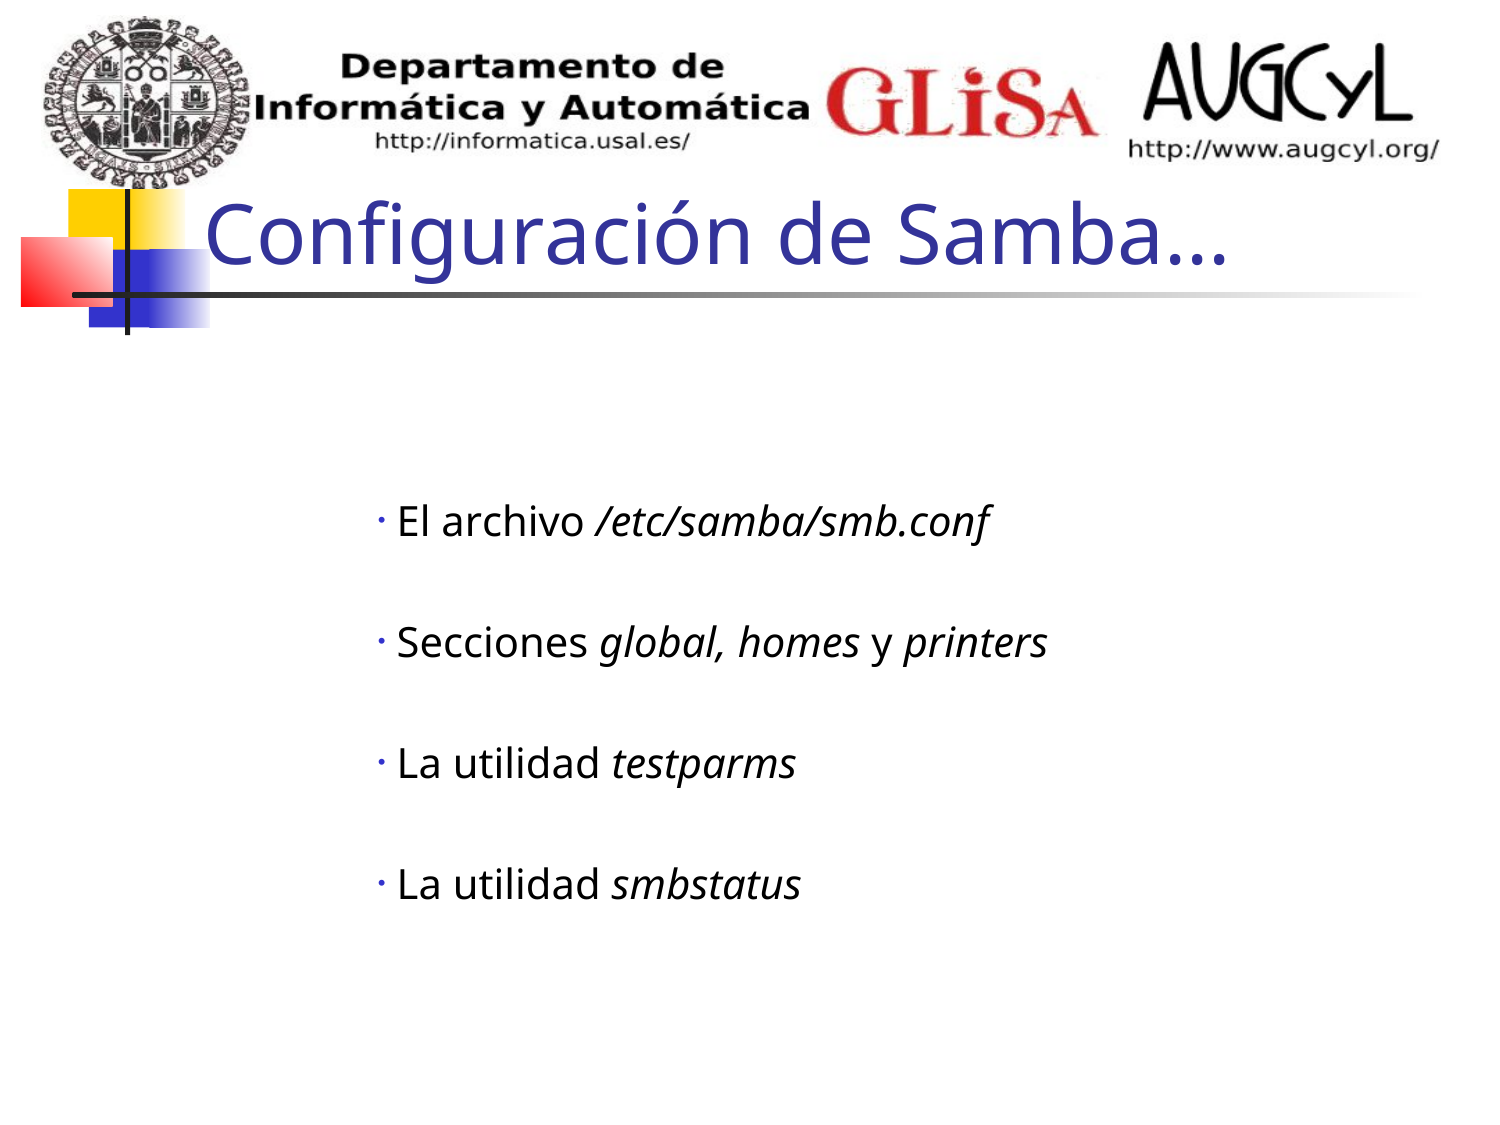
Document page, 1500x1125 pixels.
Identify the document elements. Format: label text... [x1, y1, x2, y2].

picture [41, 15, 1463, 189]
text_box El archivo /etc/samba/smb.conf Secciones global, homes y printers La utilidad testparms La utilidad smbstatus [362, 487, 1413, 951]
title Configuración de Samba... [188, 101, 1468, 289]
